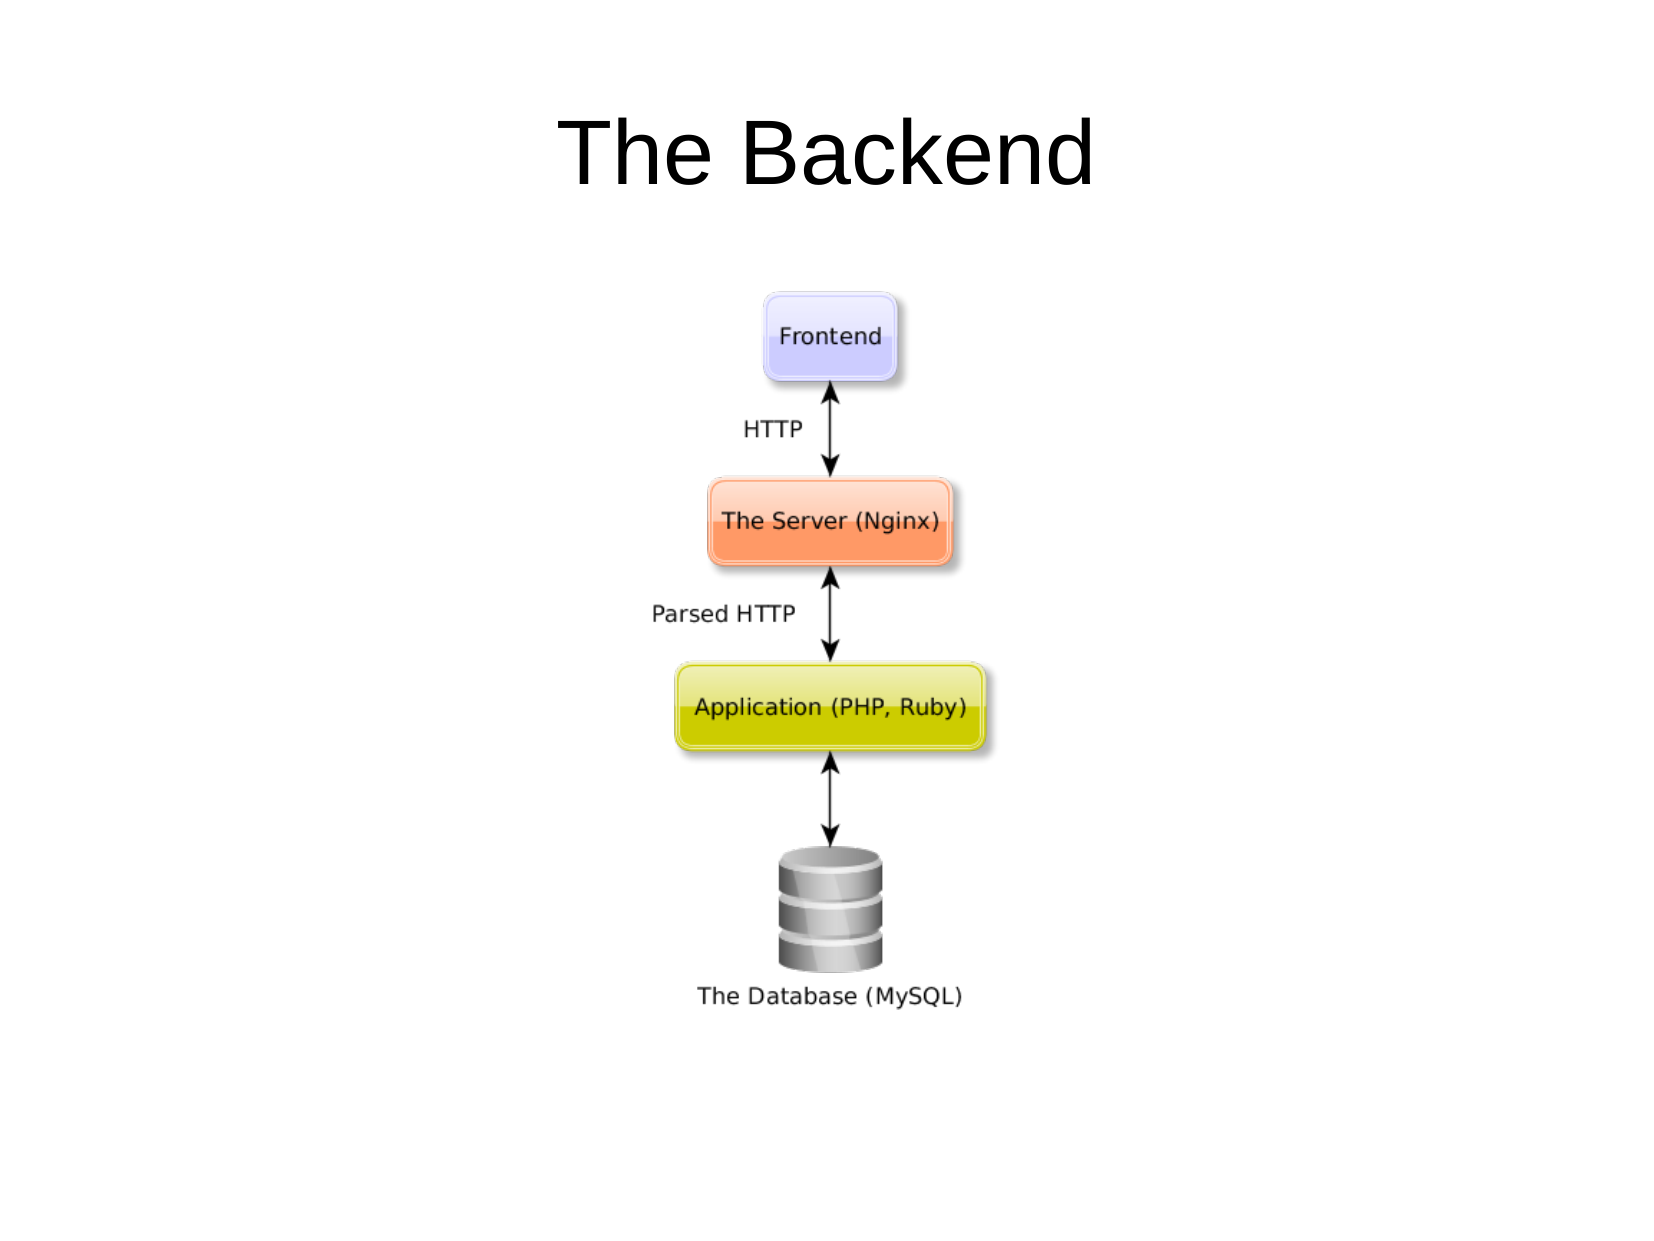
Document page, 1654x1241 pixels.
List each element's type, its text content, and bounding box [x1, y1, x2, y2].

title The Backend [82, 49, 1571, 257]
picture [653, 290, 1000, 1010]
